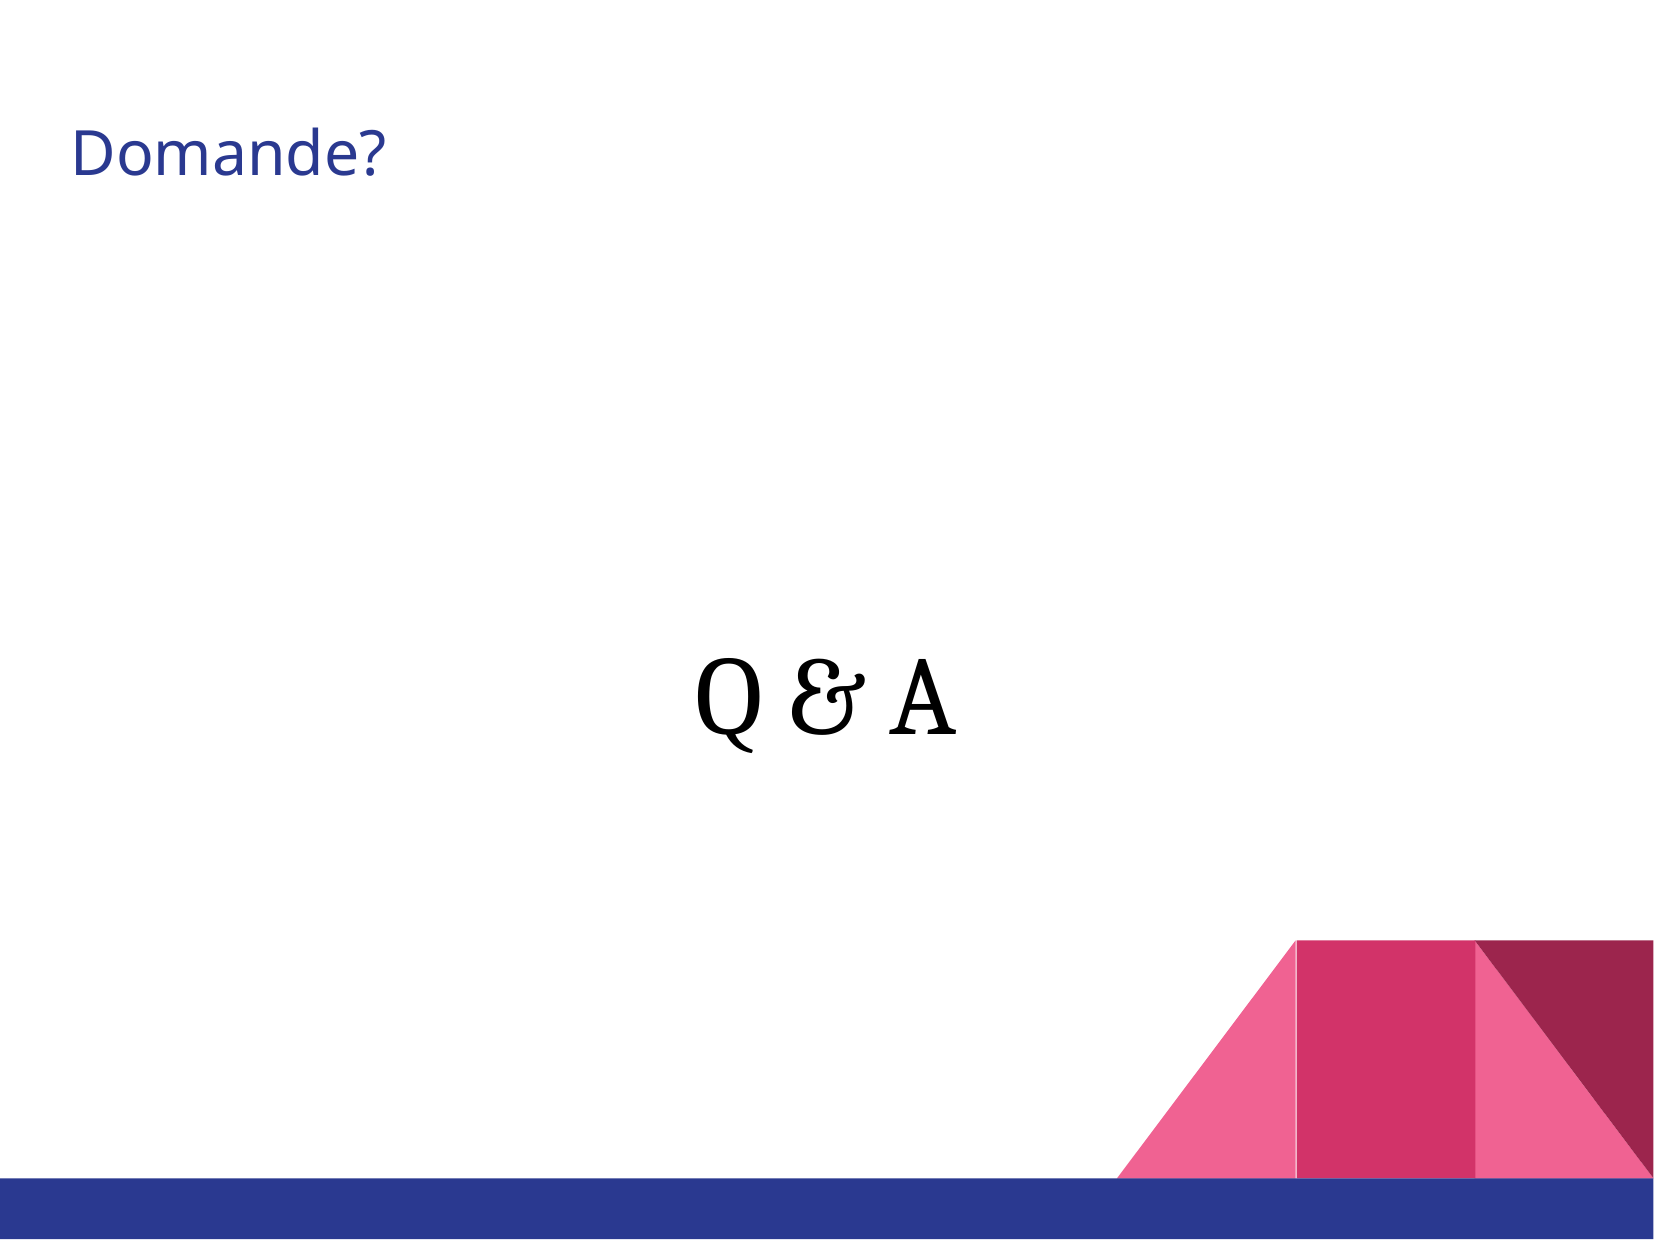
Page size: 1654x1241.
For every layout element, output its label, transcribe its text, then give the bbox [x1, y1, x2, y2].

title Domande? [55, 98, 1597, 245]
subtitle Q & A [55, 295, 1597, 1101]
